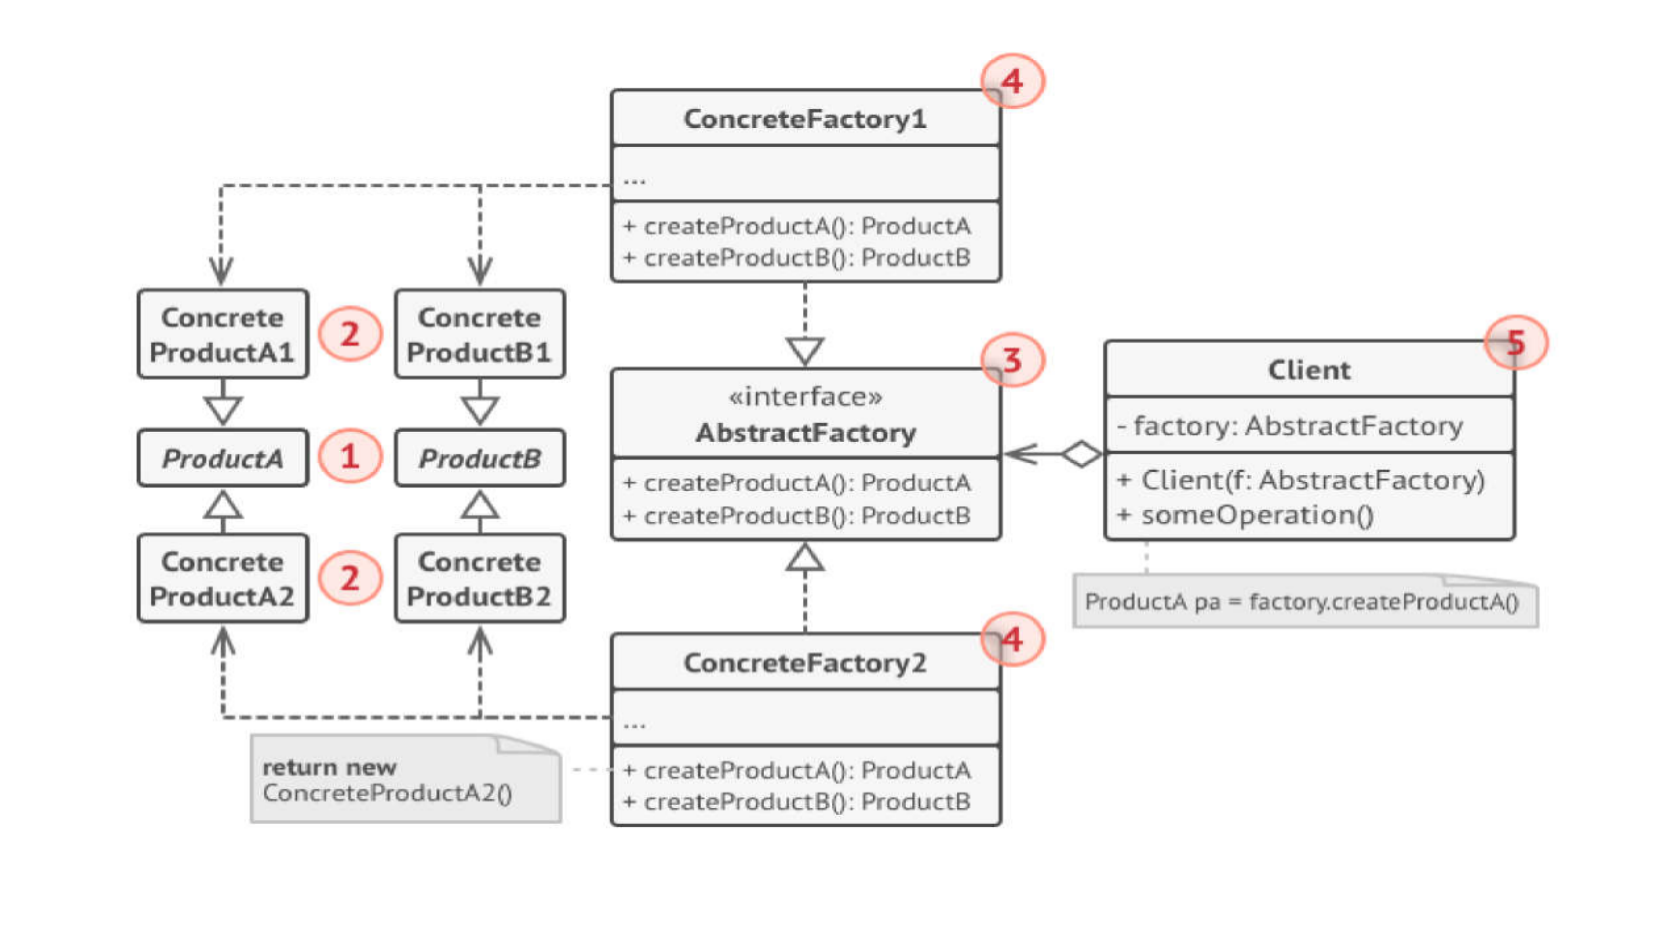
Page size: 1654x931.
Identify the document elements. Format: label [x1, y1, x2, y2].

picture [75, 29, 1591, 886]
